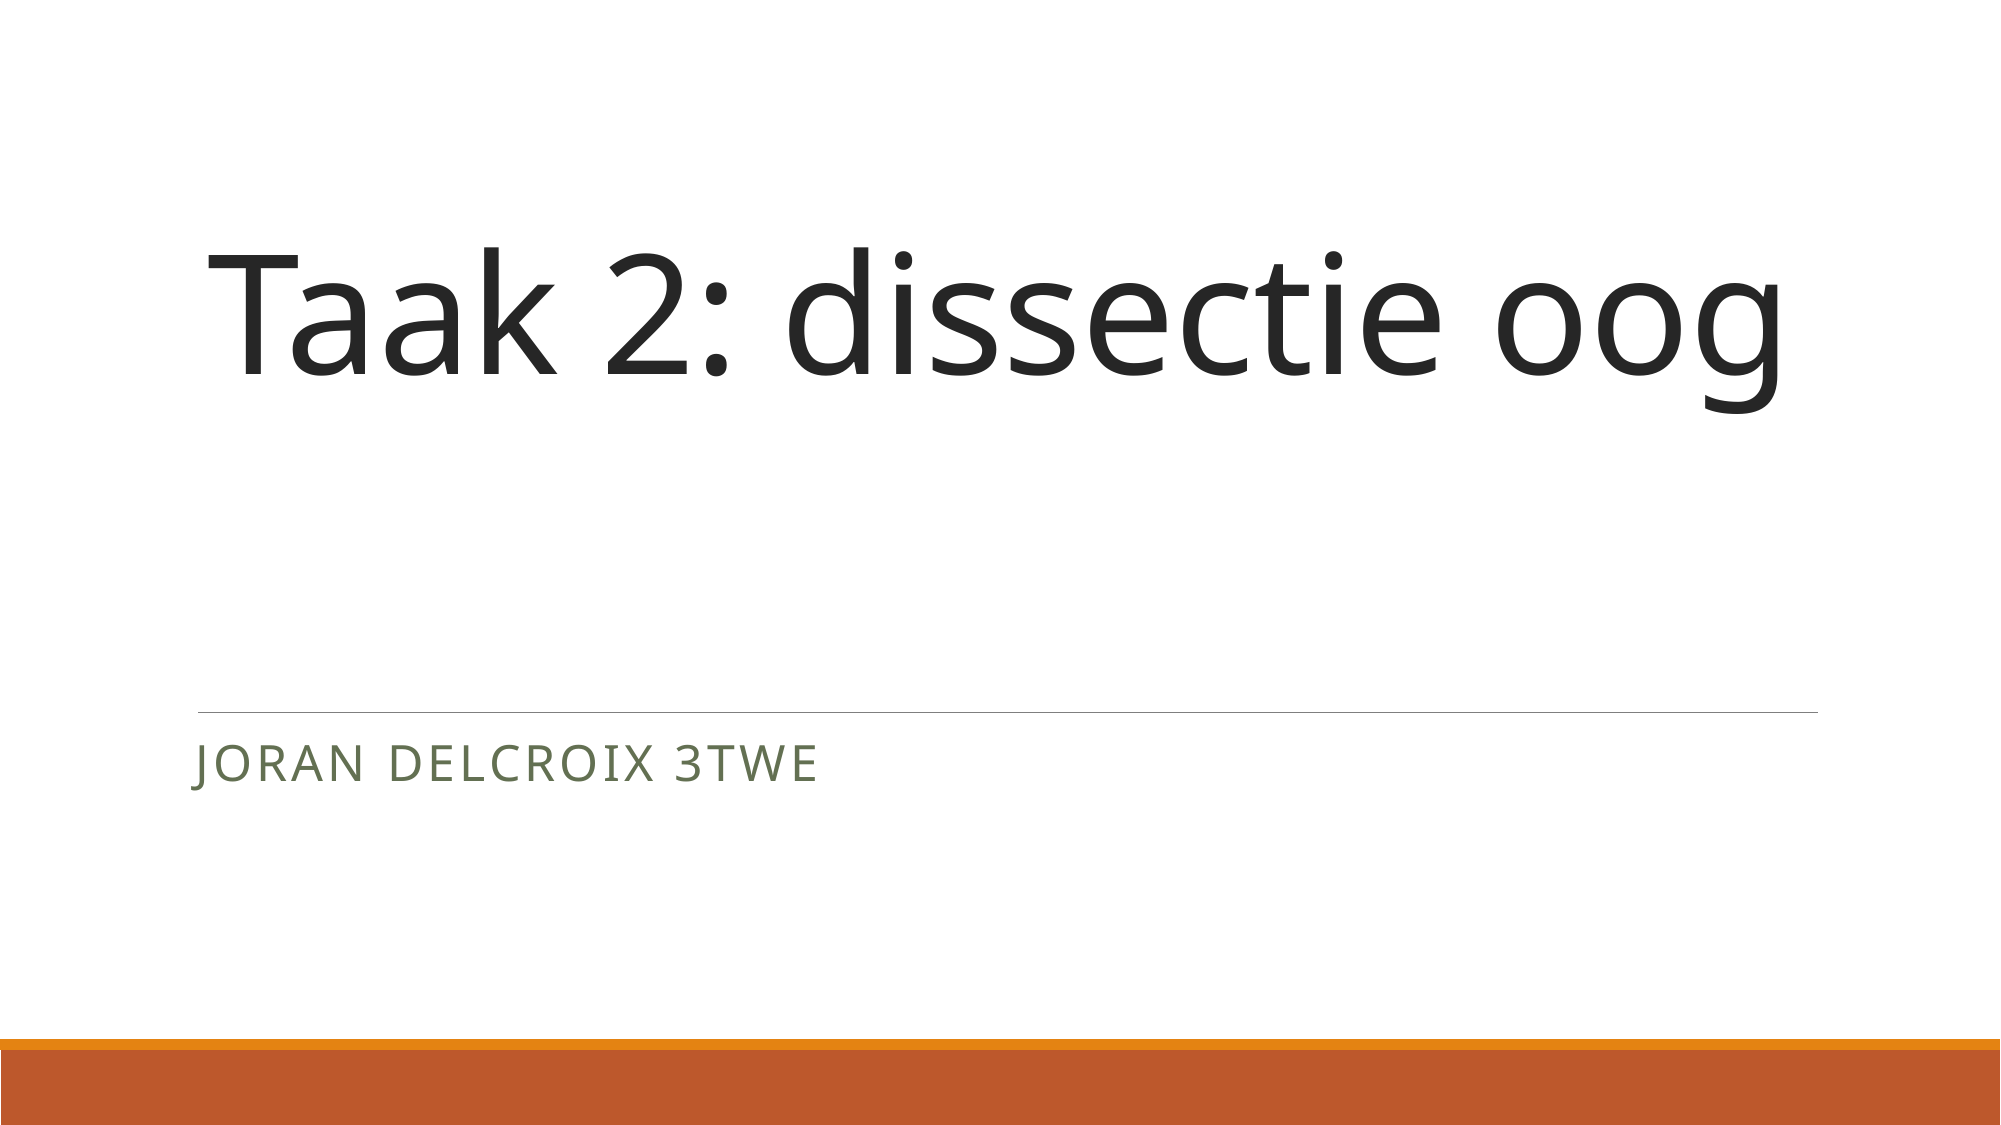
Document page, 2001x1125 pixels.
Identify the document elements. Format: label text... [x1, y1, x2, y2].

title Taak 2: dissectie oog [174, 206, 1825, 417]
subtitle Joran Delcroix 3TWe [180, 730, 1831, 919]
